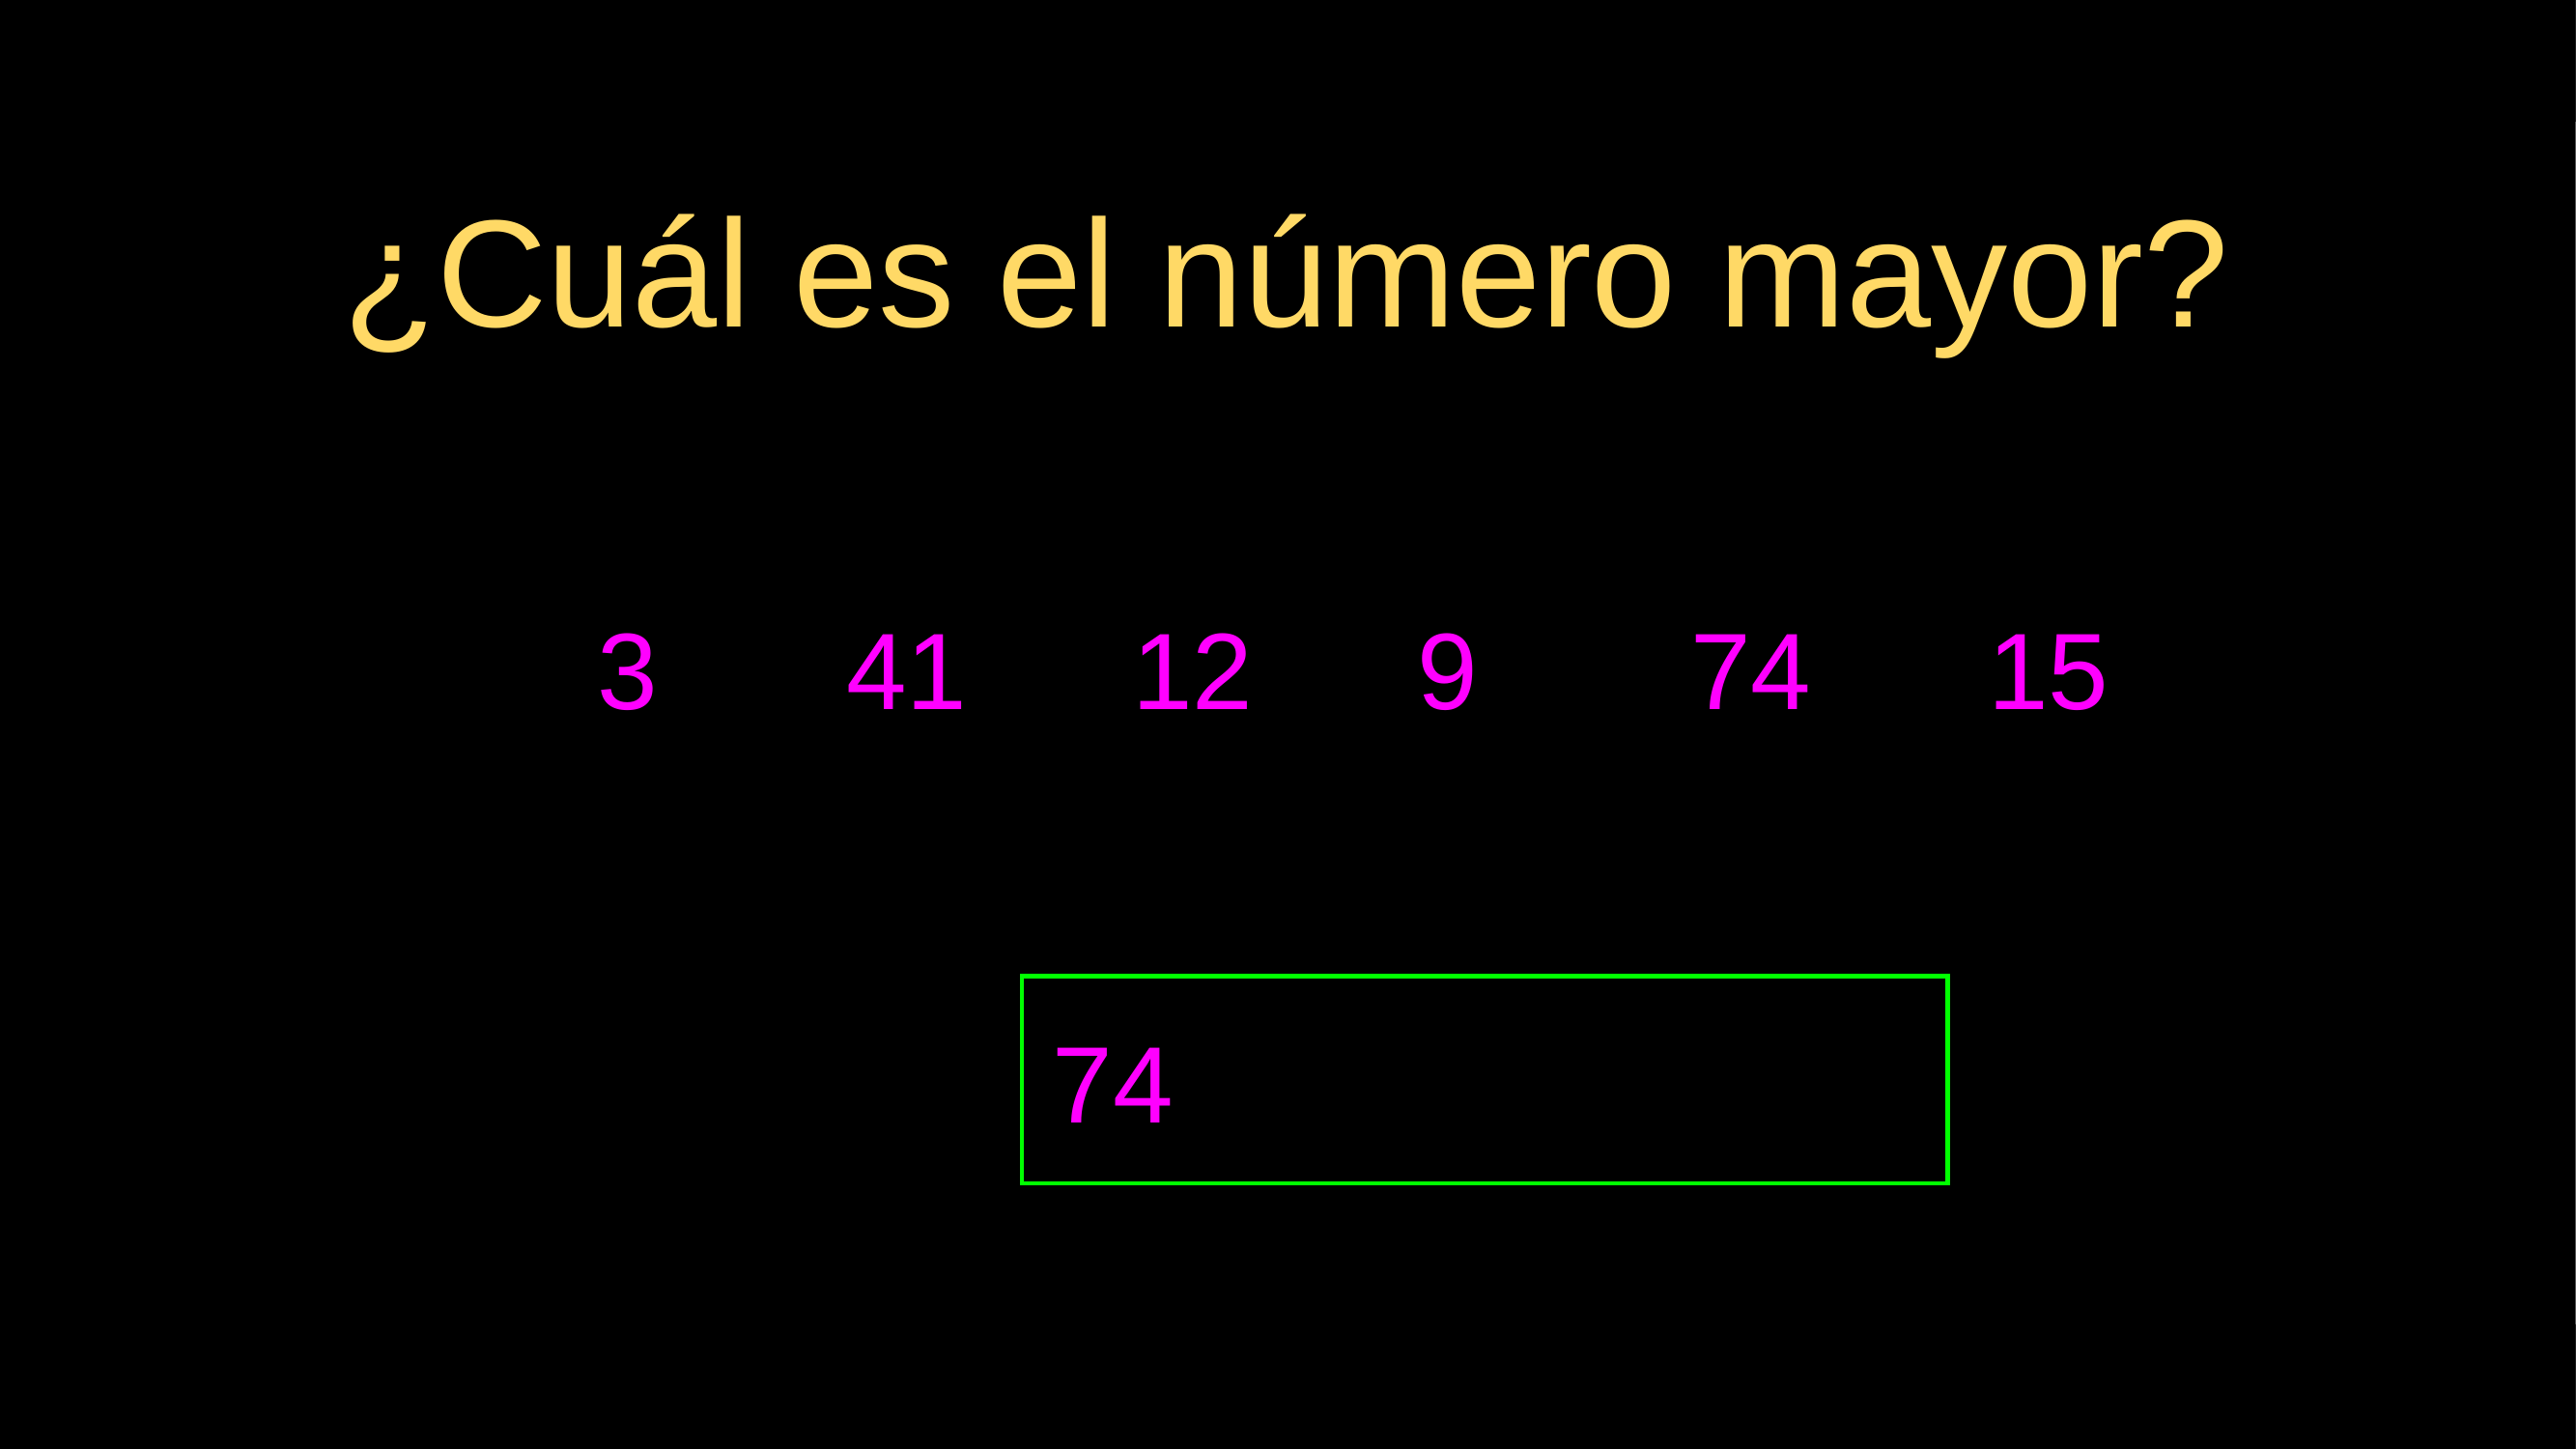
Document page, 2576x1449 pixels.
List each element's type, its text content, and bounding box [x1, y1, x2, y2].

text_box 74 [1052, 991, 1388, 1168]
text_box 12 [1132, 572, 1291, 759]
text_box 9 [1417, 572, 1576, 759]
text_box 3 [597, 572, 757, 759]
title ¿Cuál es el número mayor? [183, 129, 2392, 403]
text_box 41 [846, 572, 1006, 759]
text_box 15 [1988, 572, 2147, 759]
text_box 74 [1690, 572, 1851, 759]
